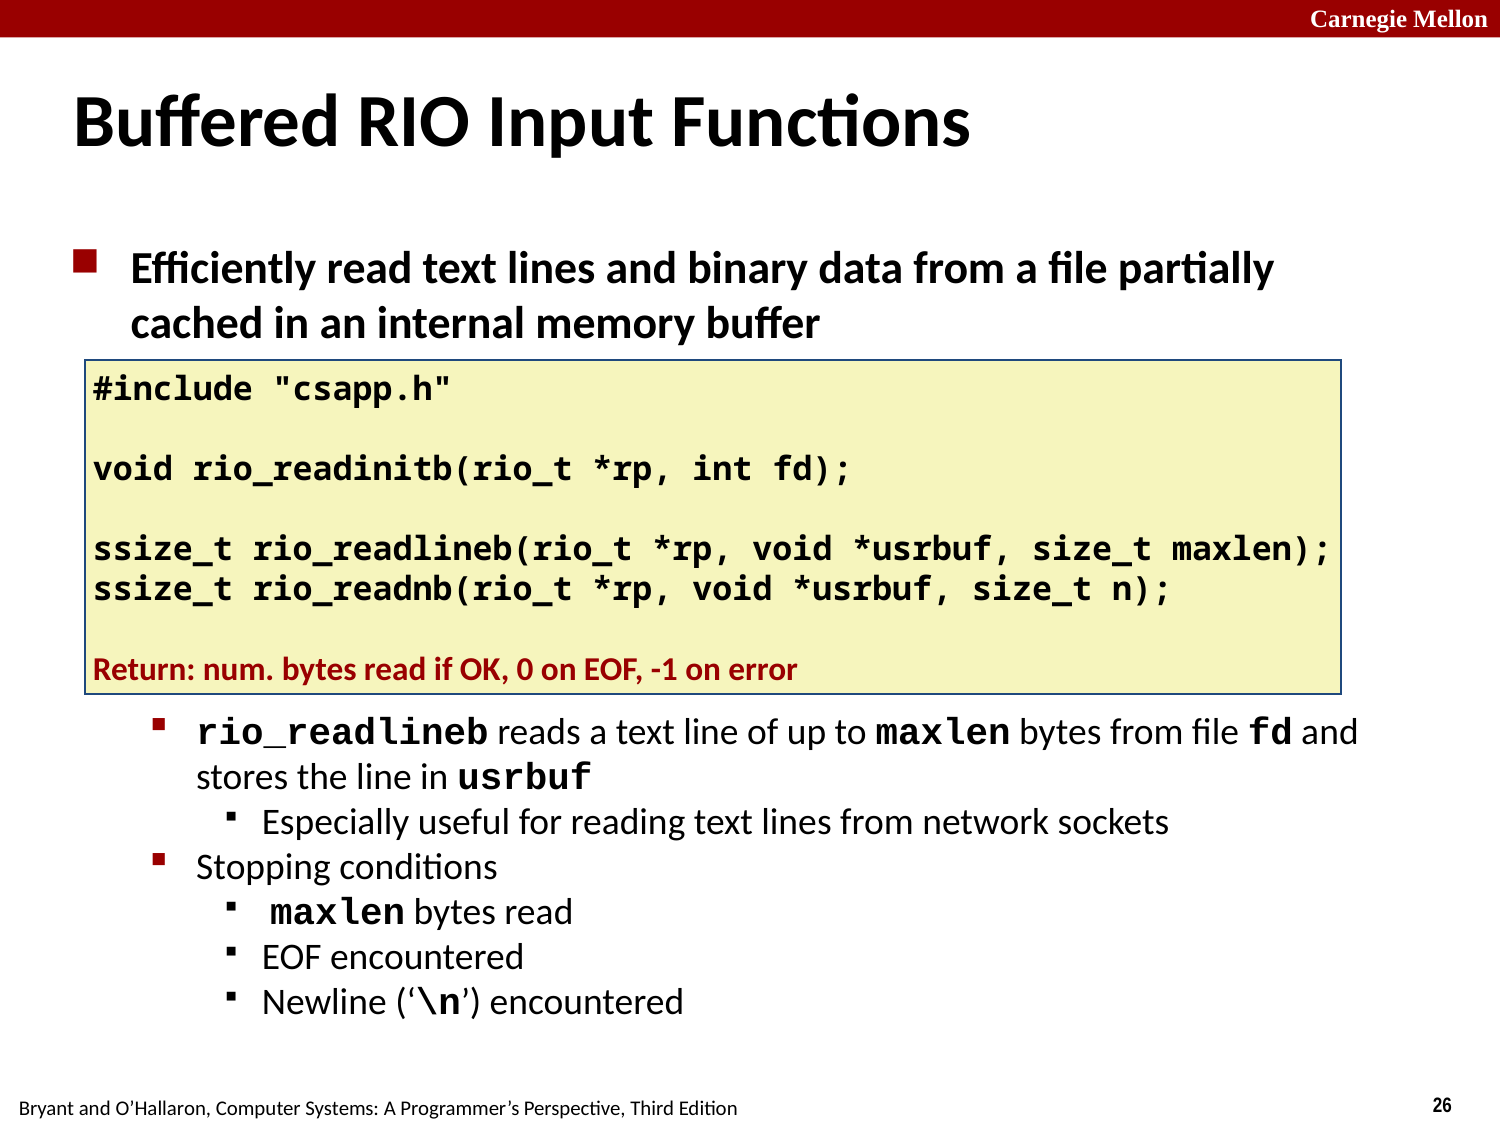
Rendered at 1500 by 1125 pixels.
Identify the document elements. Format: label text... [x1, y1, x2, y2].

text_box #include "csapp.h" void rio_readinitb(rio_t *rp, int fd); ssize_t rio_readlineb(rio_t *rp, void *usrbuf, size_t maxlen); ssize_t rio_readnb(rio_t *rp, void *usrbuf, size_t n); Return: num. bytes read if OK, 0 on EOF, -1 on error [85, 360, 1341, 695]
text_box Efficiently read text lines and binary data from a file partially cached in an internal memory buffer rio_readlineb reads a text line of up to maxlen bytes from file fd and stores the line in usrbuf Especially useful for reading text lines from network sockets Stopping conditions maxlen bytes read EOF encountered Newline (‘\n’) encountered [59, 230, 1423, 1105]
text_box Buffered RIO Input Functions [58, 54, 1366, 180]
